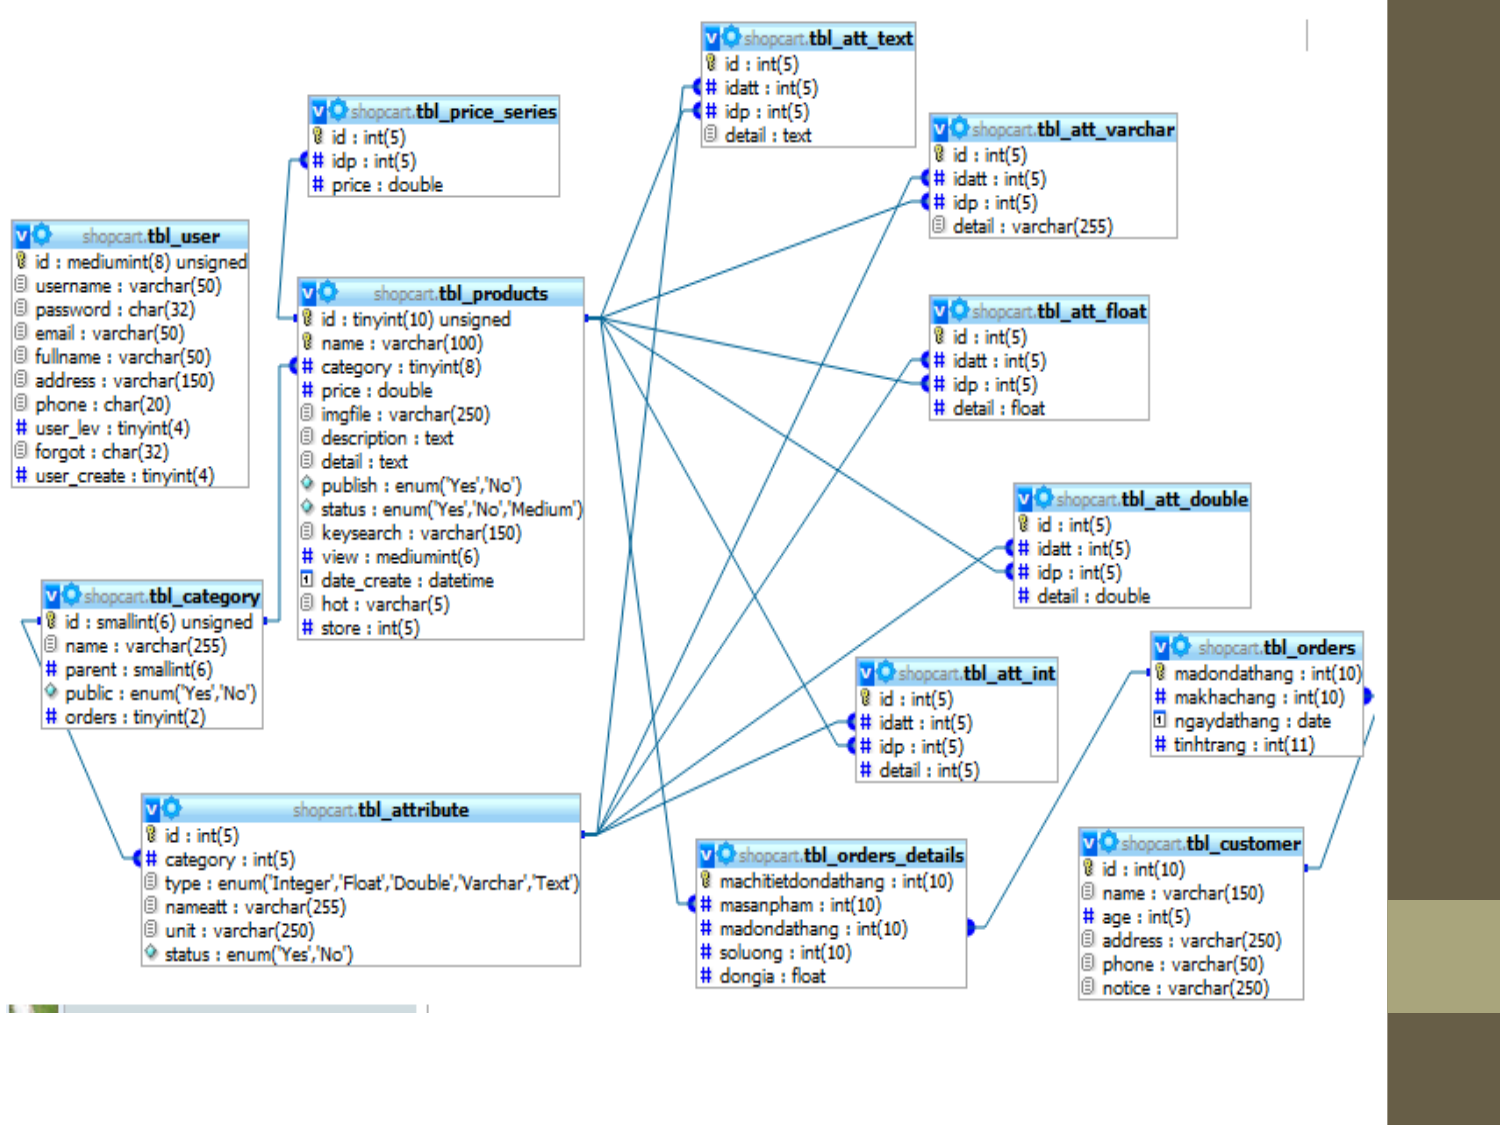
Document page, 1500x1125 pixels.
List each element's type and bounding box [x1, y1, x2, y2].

picture [6, 12, 1382, 1013]
